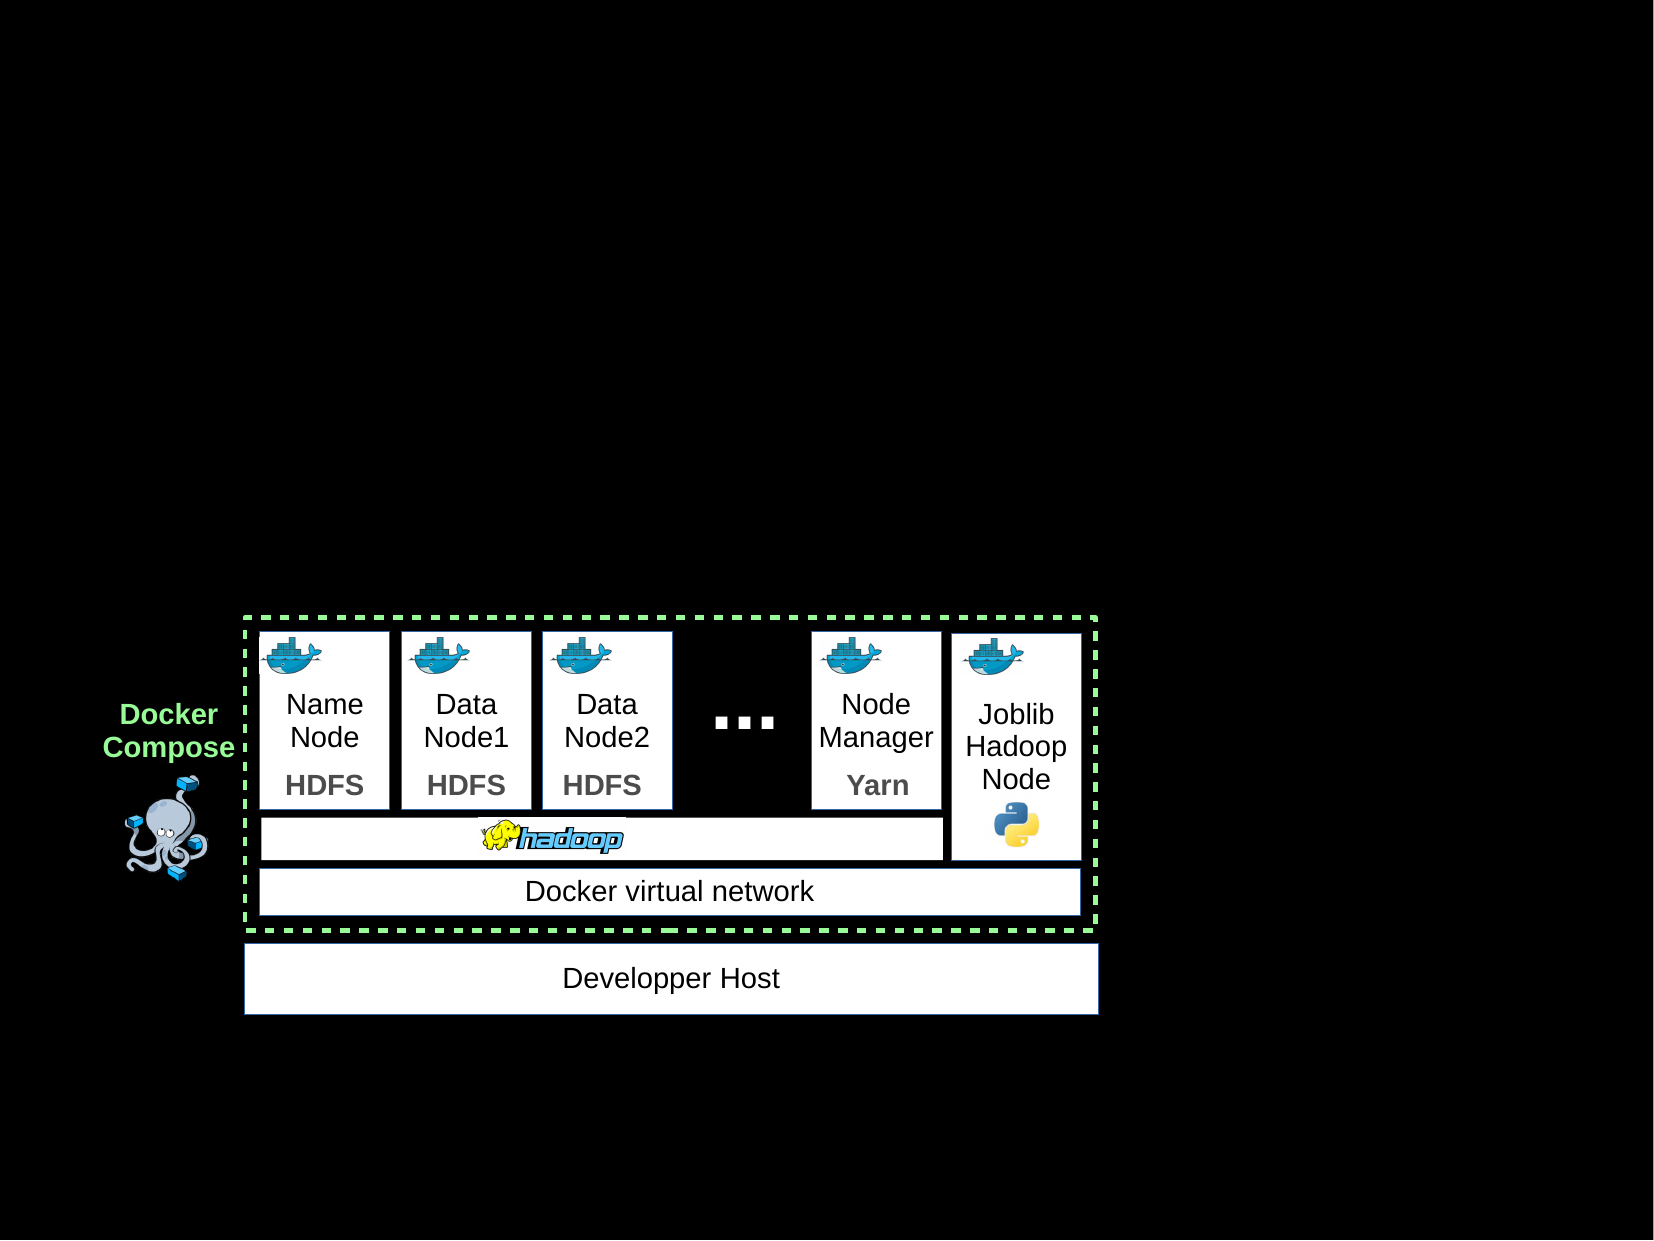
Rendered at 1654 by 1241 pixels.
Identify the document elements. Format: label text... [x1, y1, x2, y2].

picture [961, 638, 1024, 675]
text_box Developper Host [244, 943, 1099, 1015]
text_box Joblib Hadoop Node [951, 633, 1082, 861]
text_box HDFS [270, 761, 380, 810]
text_box Data Node1 [401, 631, 532, 810]
text_box Node Manager [811, 631, 942, 810]
text_box Docker virtual network [259, 868, 1081, 916]
picture [984, 792, 1049, 858]
text_box HDFS [412, 761, 522, 810]
text_box HDFS [547, 761, 658, 810]
text_box Data Node2 [542, 631, 673, 810]
text_box Docker Compose [87, 690, 251, 772]
picture [259, 637, 322, 674]
picture [819, 637, 882, 674]
picture [407, 637, 470, 674]
picture [549, 637, 612, 674]
text_box Yarn [831, 761, 925, 810]
text_box Name Node [259, 631, 390, 810]
picture [112, 772, 219, 886]
picture [478, 817, 626, 856]
text_box ... [695, 646, 795, 755]
text_box [261, 817, 943, 861]
